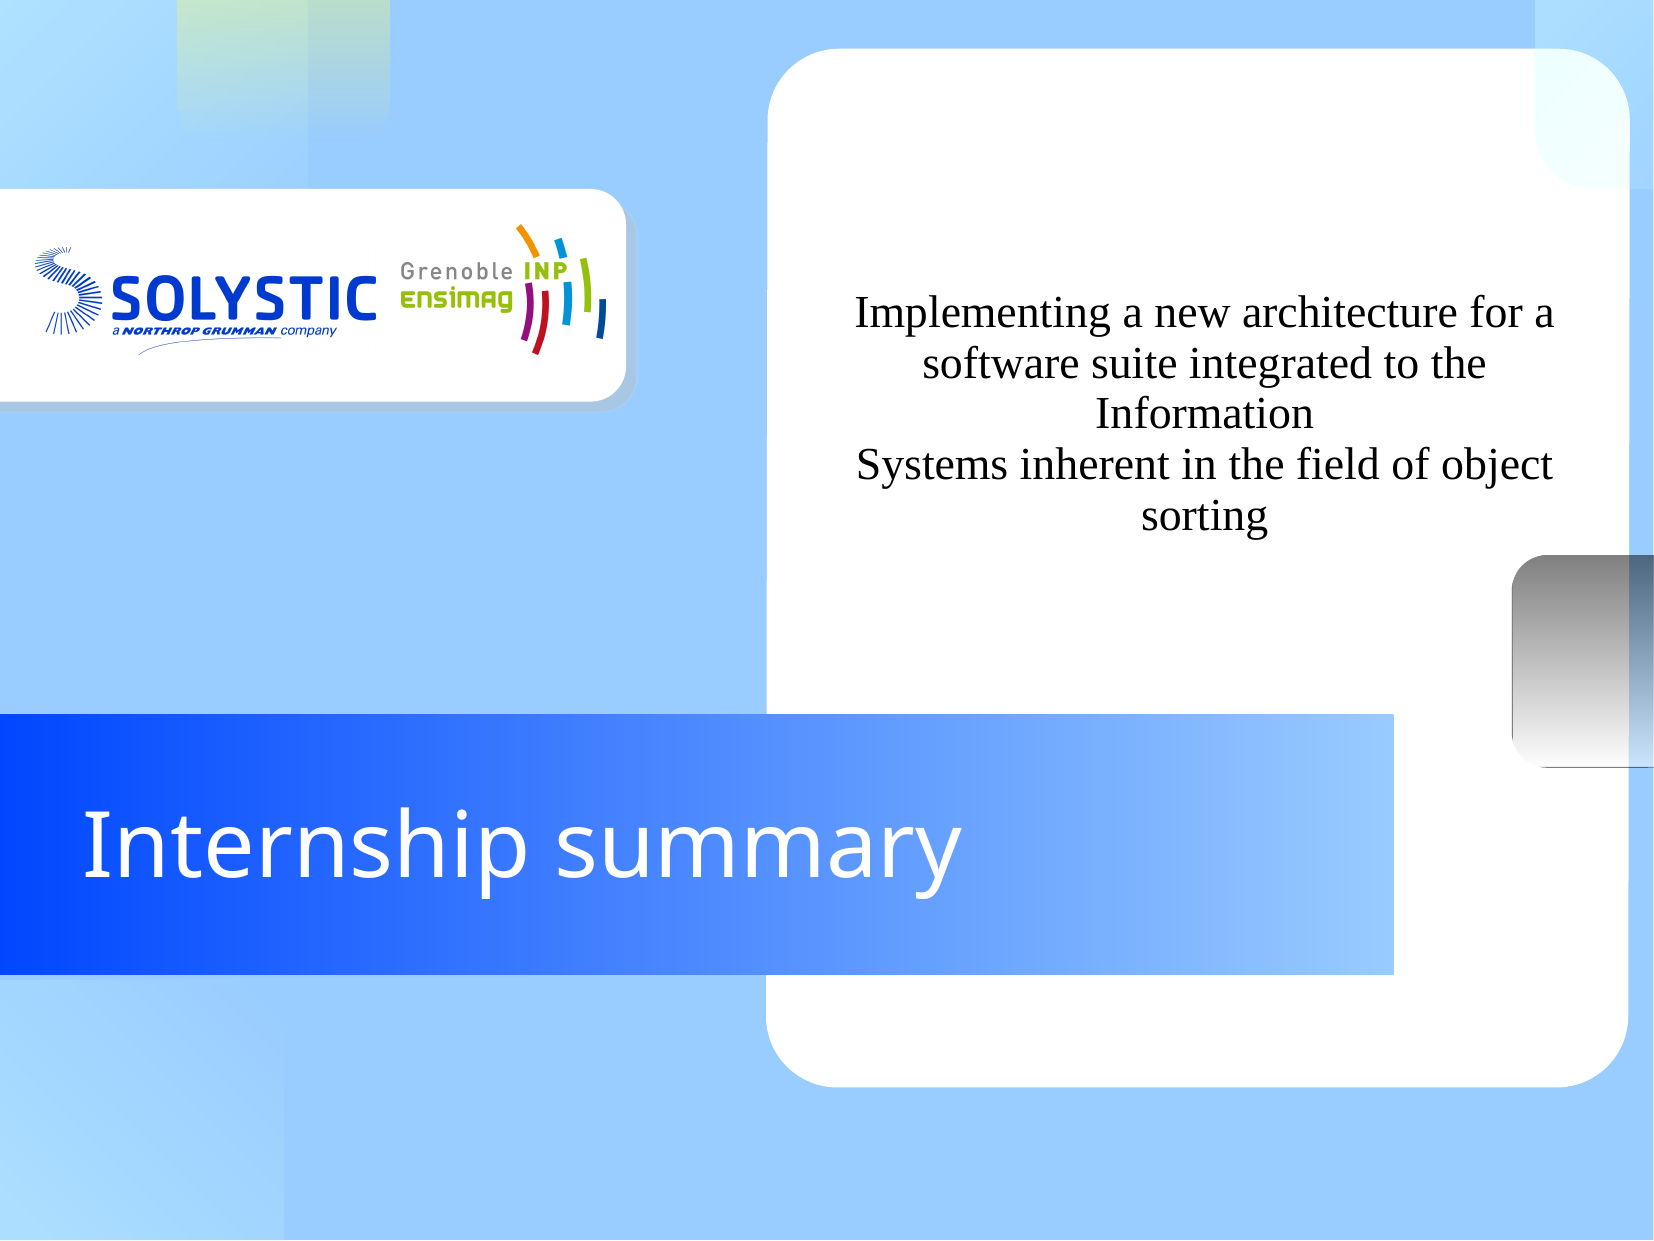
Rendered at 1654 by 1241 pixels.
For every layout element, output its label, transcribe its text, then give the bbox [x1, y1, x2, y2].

picture [35, 247, 376, 355]
subtitle Implementing a new architecture for a software suite integrated to the Information Systems inherent in the field of object sorting [826, 286, 1583, 541]
picture [401, 224, 606, 355]
title Internship summary [82, 738, 1312, 946]
